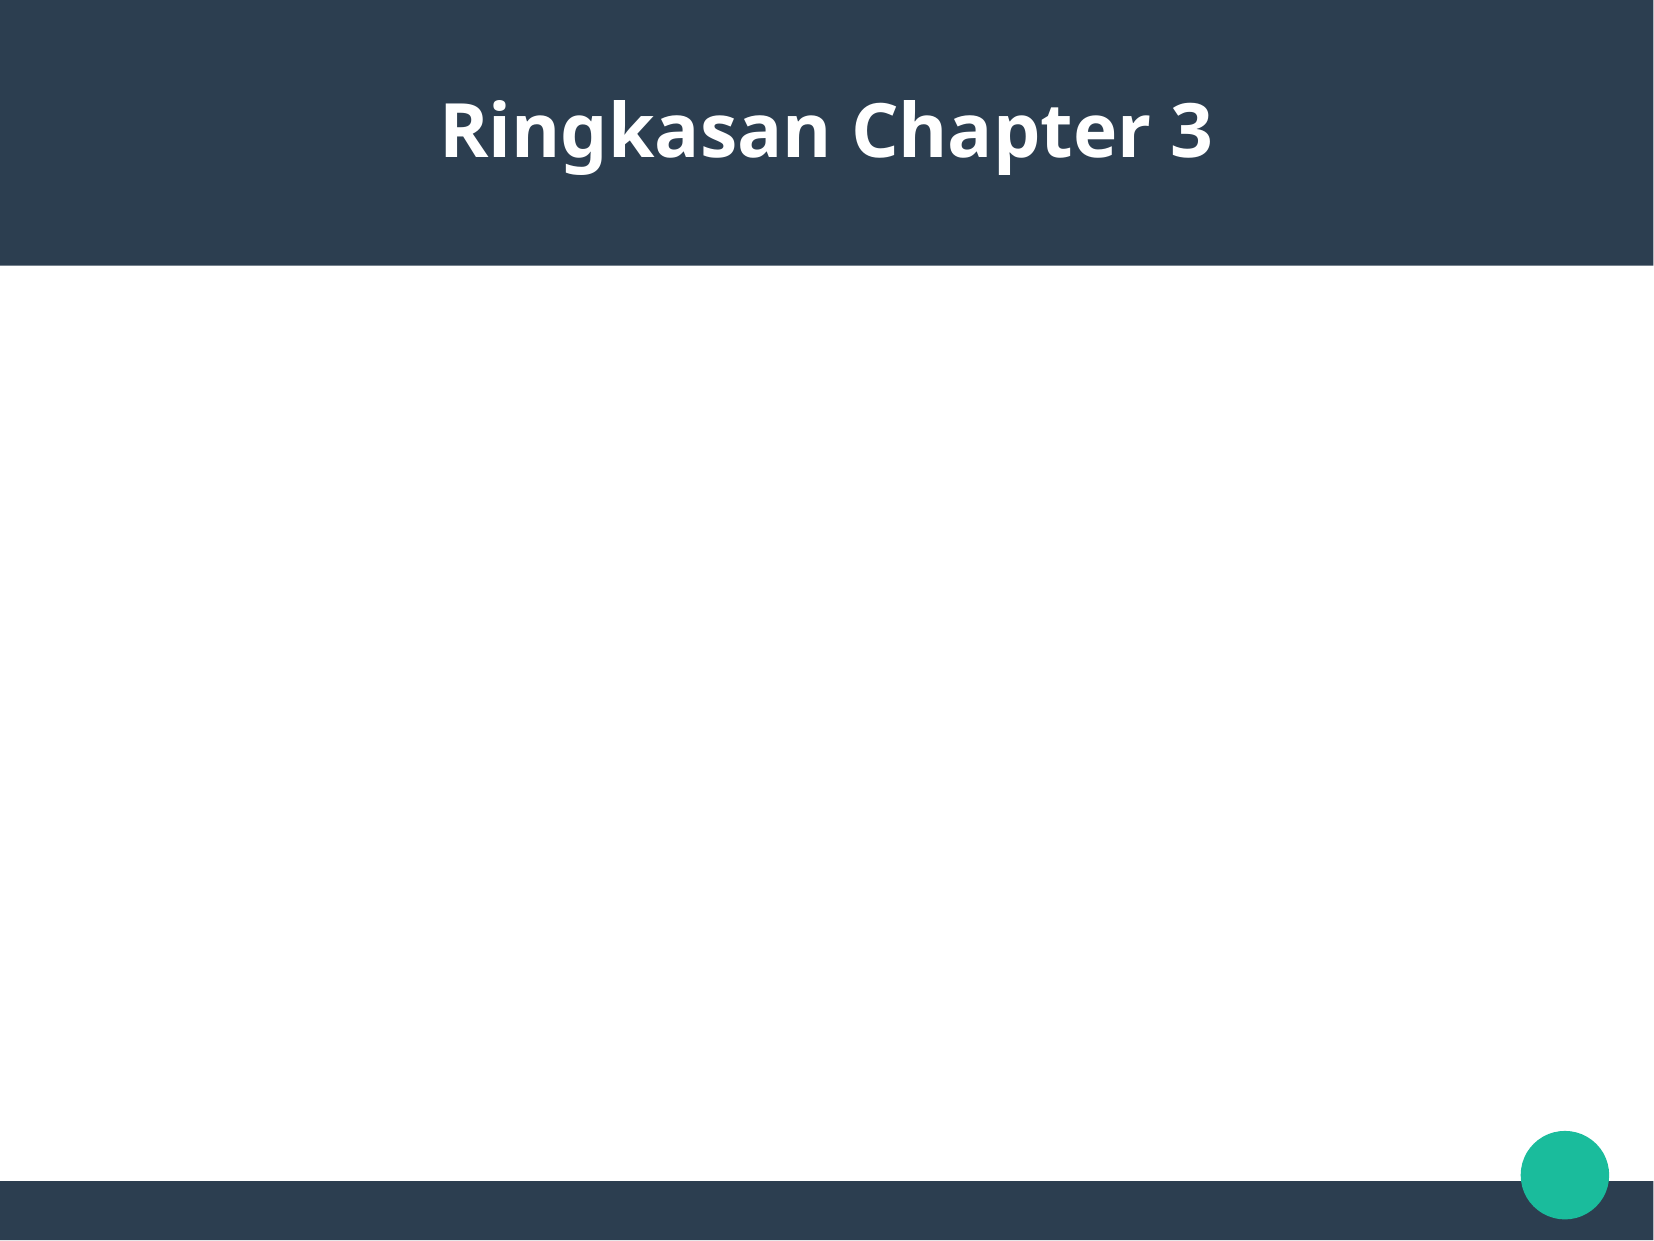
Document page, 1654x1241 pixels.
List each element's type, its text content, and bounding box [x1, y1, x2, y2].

text_box Ringkasan Chapter 3 [59, 49, 1595, 207]
